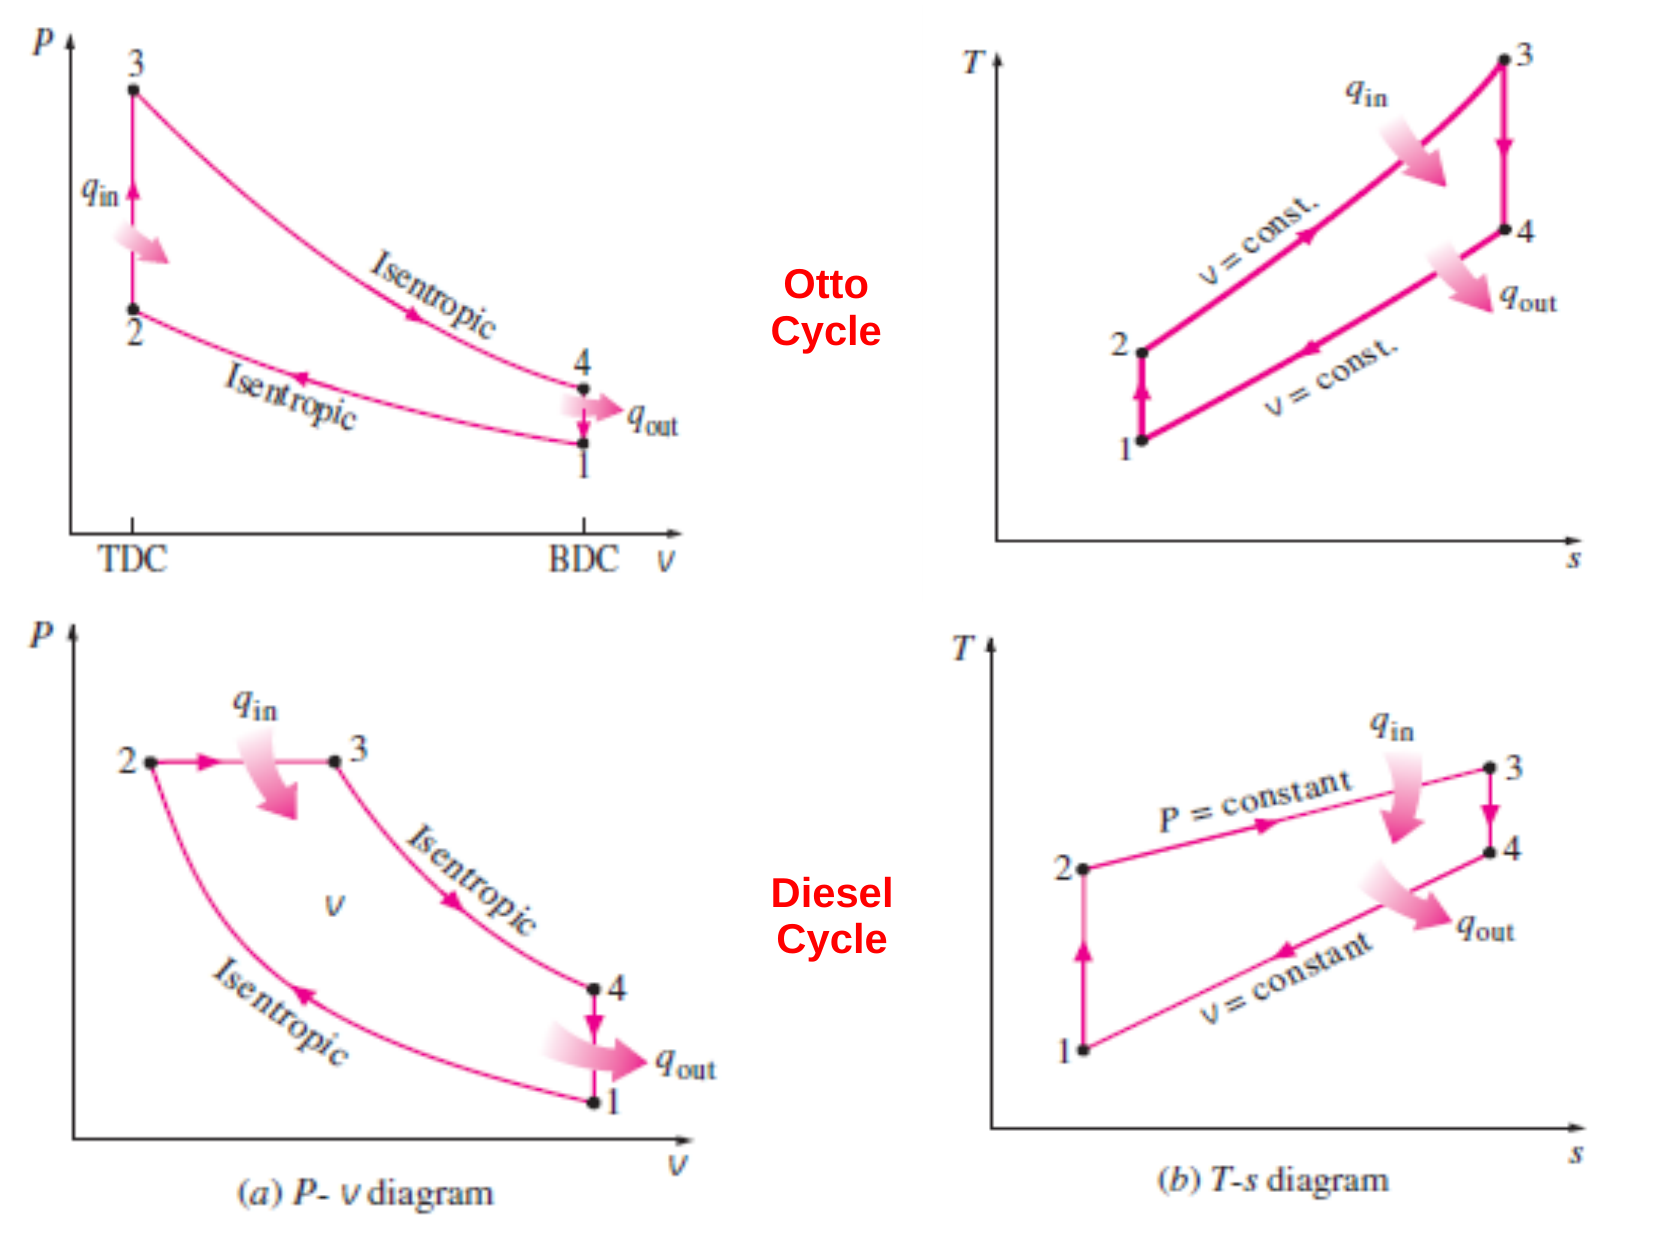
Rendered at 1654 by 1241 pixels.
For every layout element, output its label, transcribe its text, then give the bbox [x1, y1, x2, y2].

picture [921, 5, 1654, 602]
text_box Otto Cycle [755, 253, 922, 362]
picture [915, 614, 1636, 1217]
picture [0, 5, 756, 1229]
text_box Diesel Cycle [755, 862, 910, 970]
